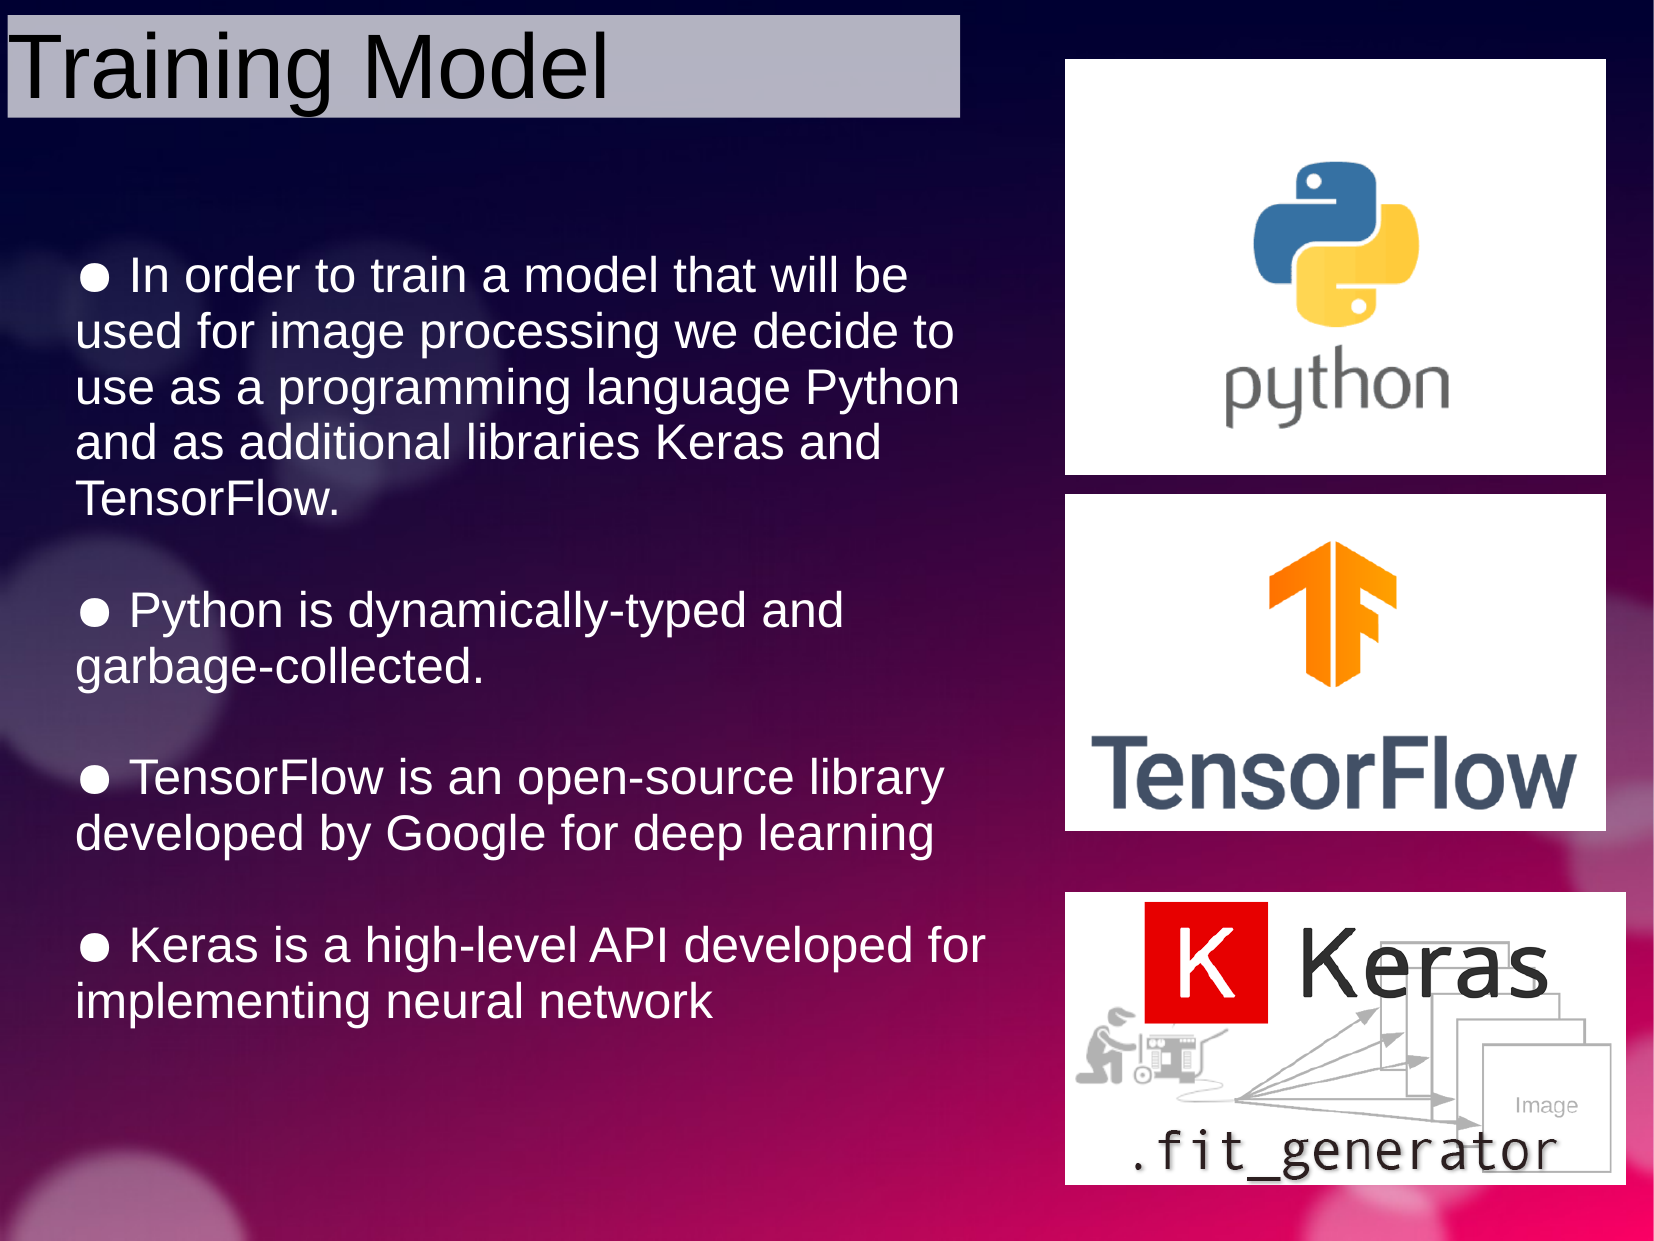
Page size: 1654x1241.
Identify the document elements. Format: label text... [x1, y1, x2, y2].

title Training Model [7, 15, 961, 118]
text_box ● In order to train a model that will be used for image processing we decide to use as a programming language Python and as additional libraries Keras and TensorFlow. ● Python is dynamically-typed and garbage-collected. ● TensorFlow is an open-source library developed by Google for deep learning ● Keras is a high-level API developed for implementing neural network [60, 240, 1021, 1133]
picture [0, 0, 1654, 1241]
